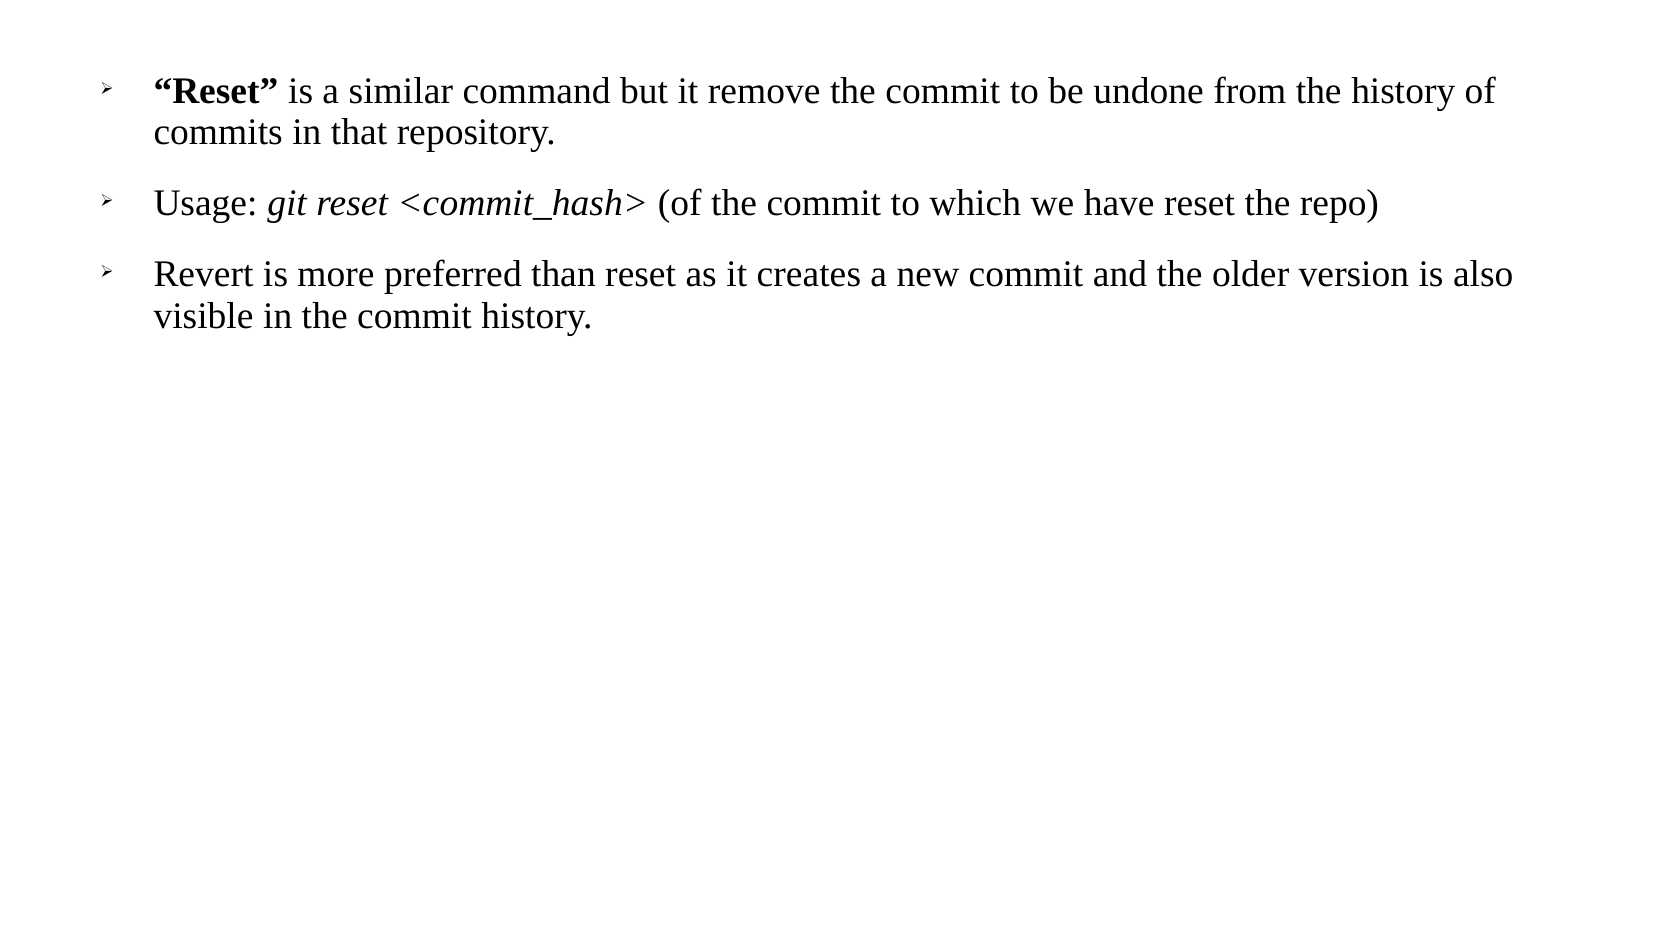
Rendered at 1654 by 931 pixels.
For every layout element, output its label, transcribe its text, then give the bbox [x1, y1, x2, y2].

list “Reset” is a similar command but it remove the commit to be undone from the history of commits in that repository. Usage: git reset <commit_hash> (of the commit to which we have reset the repo) Revert is more preferred than reset as it creates a new commit and the older version is also visible in the commit history. [82, 69, 1571, 739]
